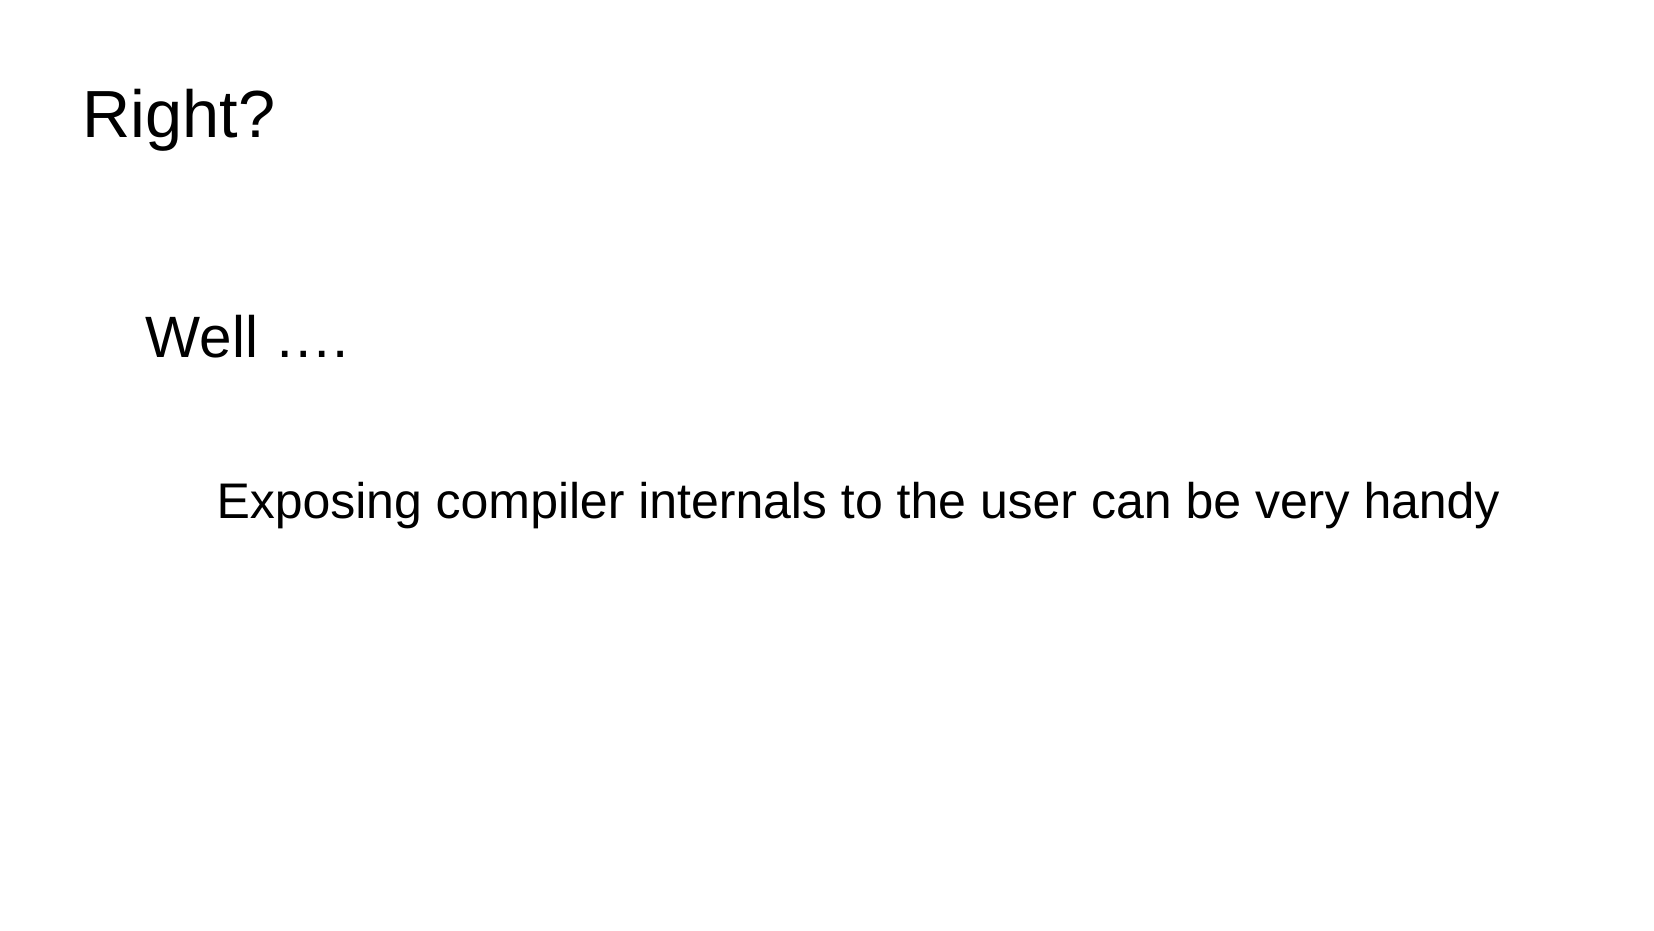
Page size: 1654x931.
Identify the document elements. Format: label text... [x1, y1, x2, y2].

list Well …. Exposing compiler internals to the user can be very handy [75, 210, 1564, 751]
title Right? [82, 37, 1571, 193]
